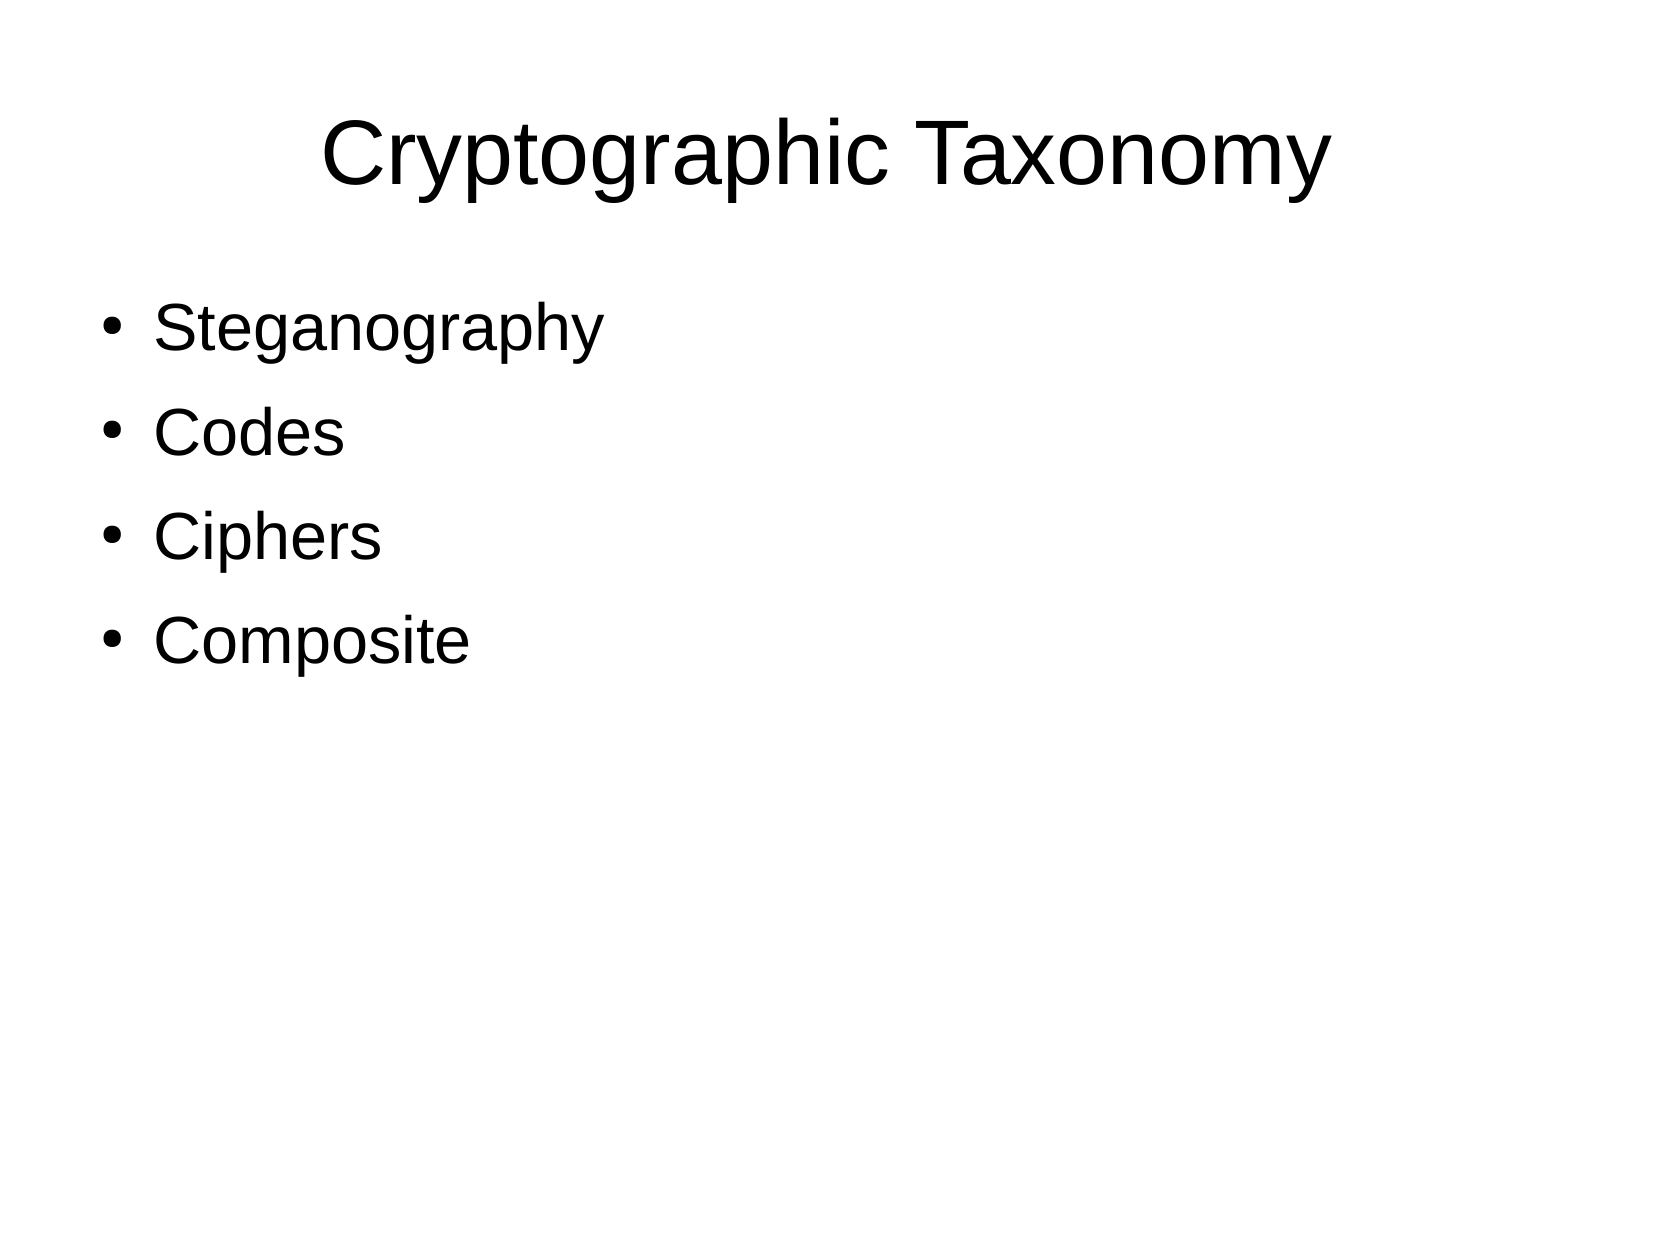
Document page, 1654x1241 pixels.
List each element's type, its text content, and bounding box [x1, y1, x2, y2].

title Cryptographic Taxonomy [82, 49, 1571, 257]
list Steganography Codes Ciphers Composite [82, 290, 1571, 1010]
